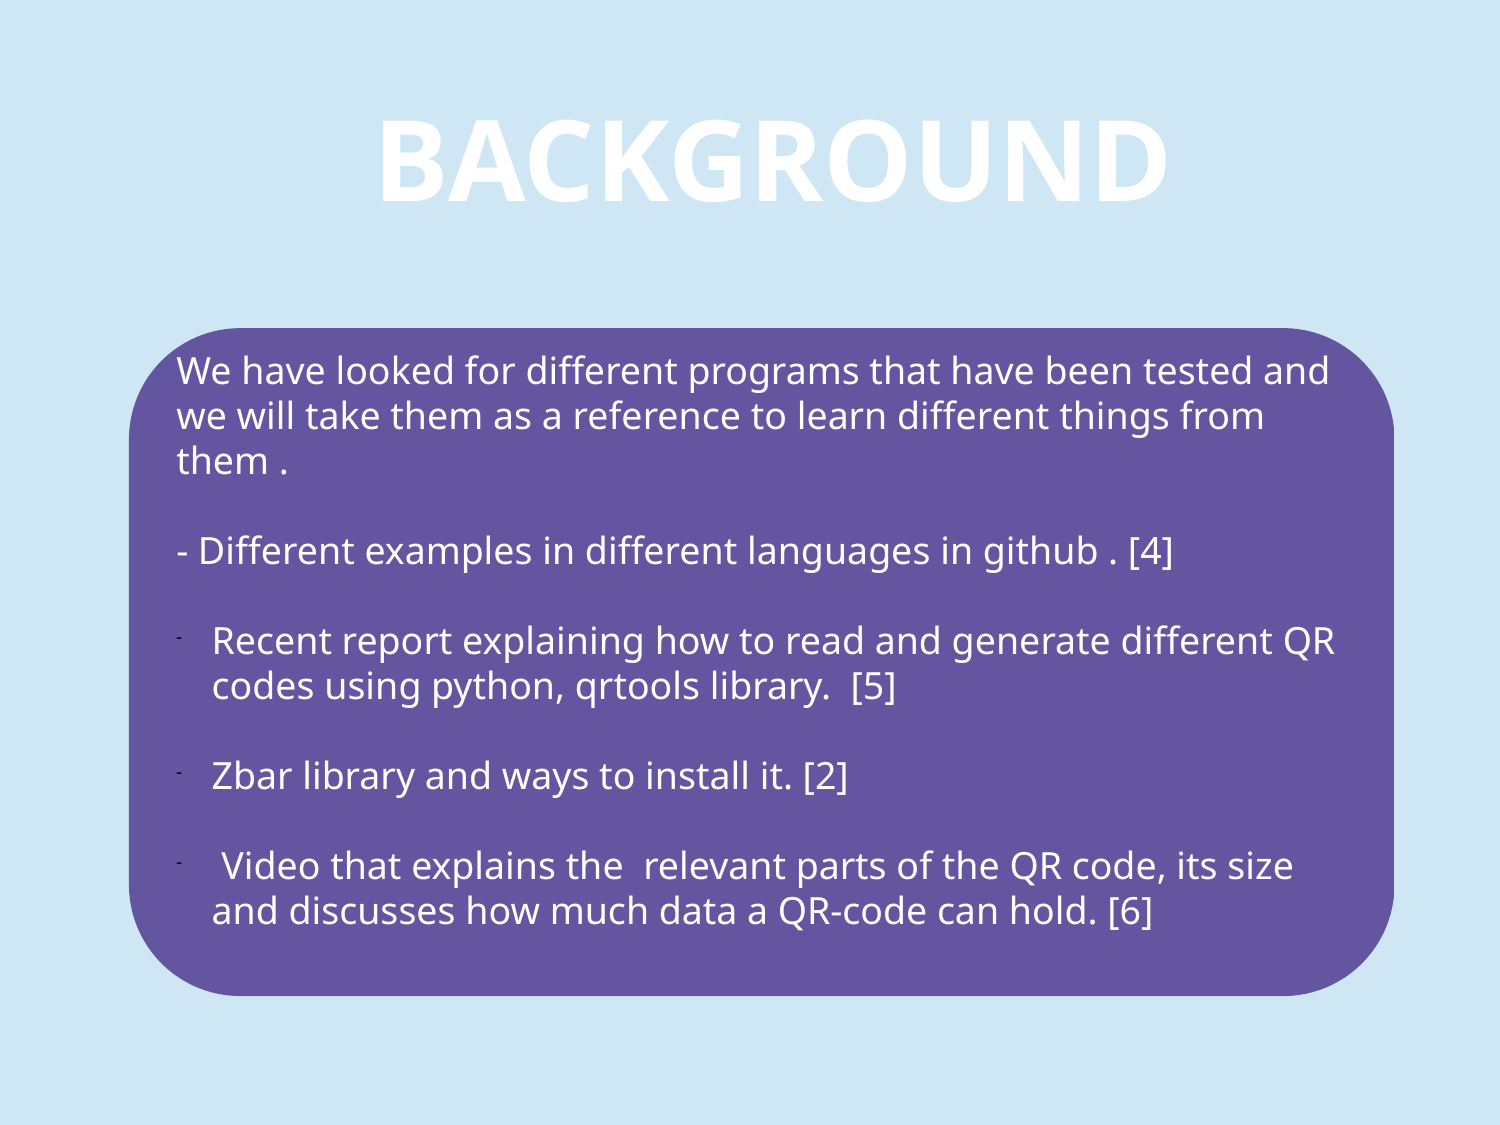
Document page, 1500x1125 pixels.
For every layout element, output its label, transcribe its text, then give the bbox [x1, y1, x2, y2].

text_box BACKGROUND [358, 81, 1189, 233]
text_box We have looked for different programs that have been tested and we will take them as a reference to learn different things from them . - Different examples in different languages in github . [4] Recent report explaining how to read and generate different QR codes using python, qrtools library. [5] Zbar library and ways to install it. [2] Video that explains the relevant parts of the QR code, its size and discusses how much data a QR-code can hold. [6] [128, 328, 1395, 997]
